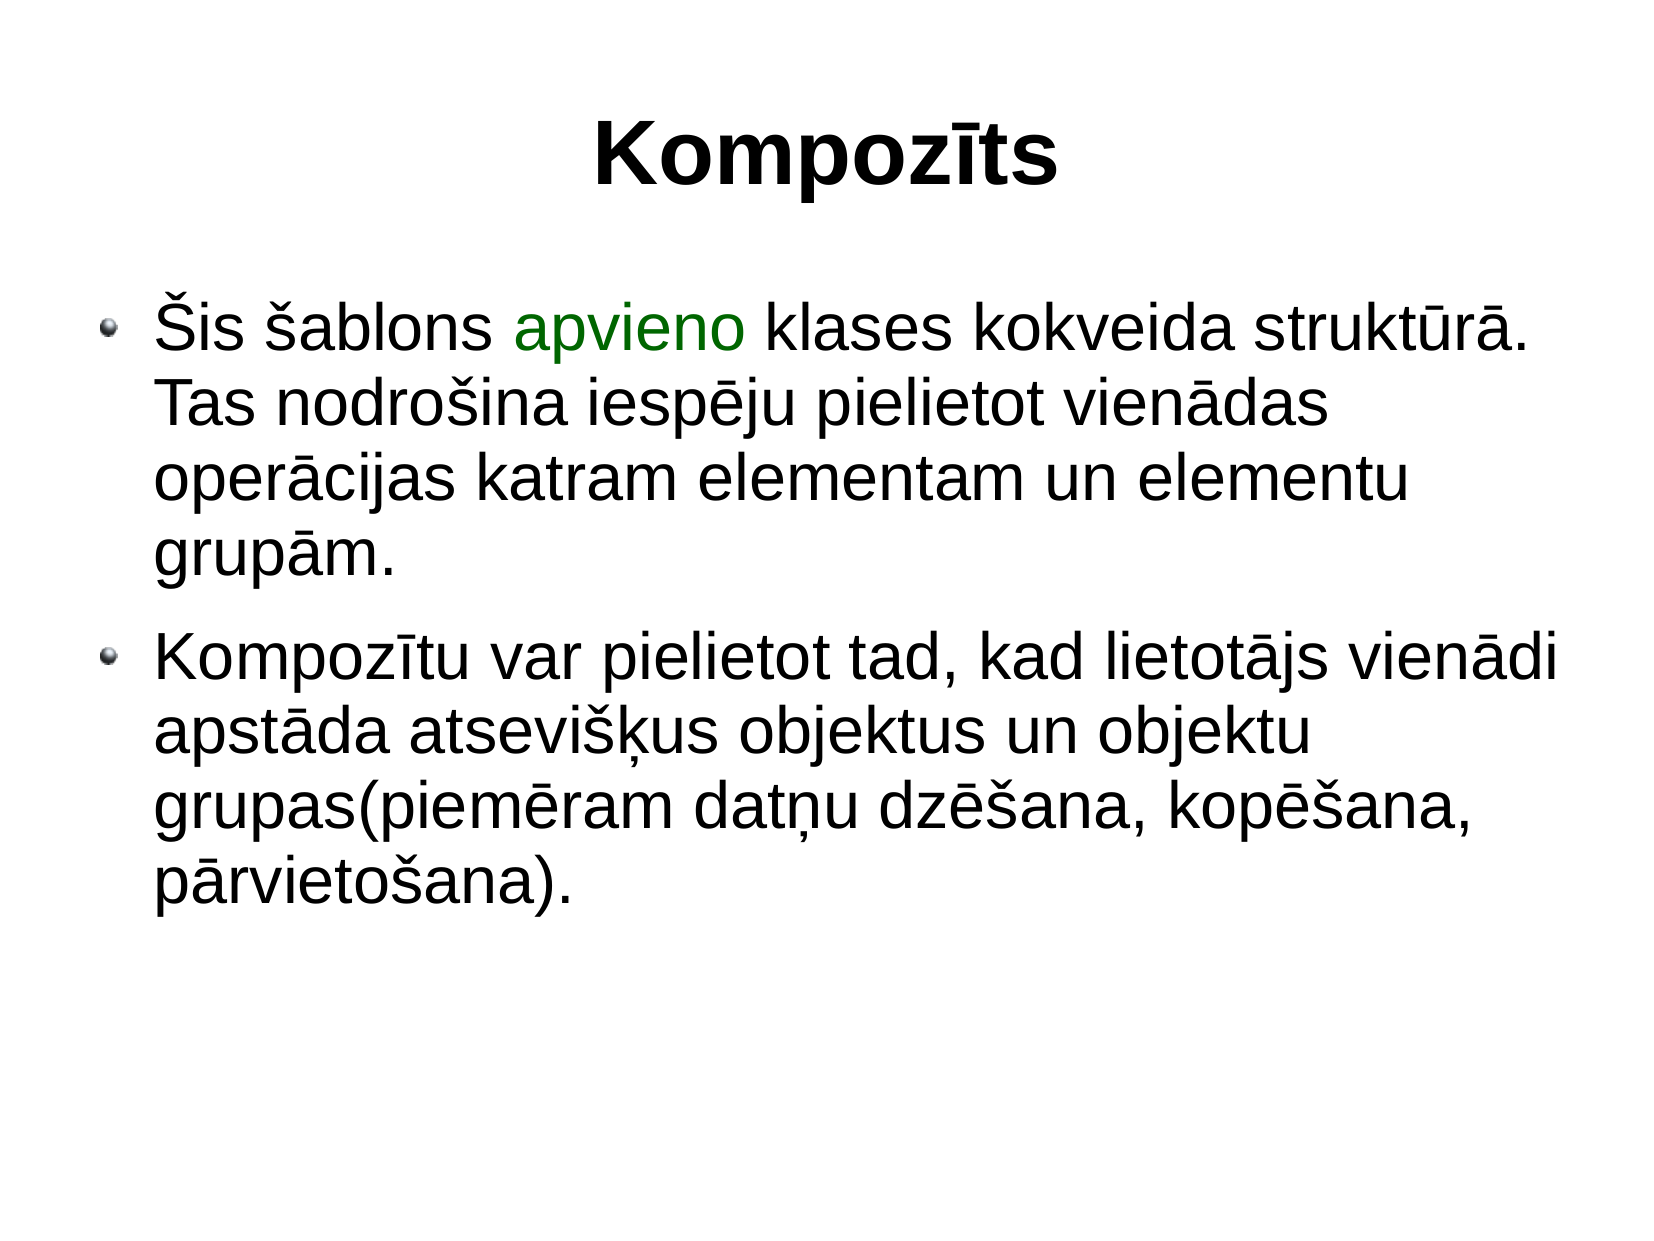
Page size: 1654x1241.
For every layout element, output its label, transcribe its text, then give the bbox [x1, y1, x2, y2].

title Kompozīts [82, 49, 1571, 257]
list Šis šablons apvieno klases kokveida struktūrā. Tas nodrošina iespēju pielietot vienādas operācijas katram elementam un elementu grupām. Kompozītu var pielietot tad, kad lietotājs vienādi apstāda atsevišķus objektus un objektu grupas(piemēram datņu dzēšana, kopēšana, pārvietošana). [82, 290, 1571, 1010]
